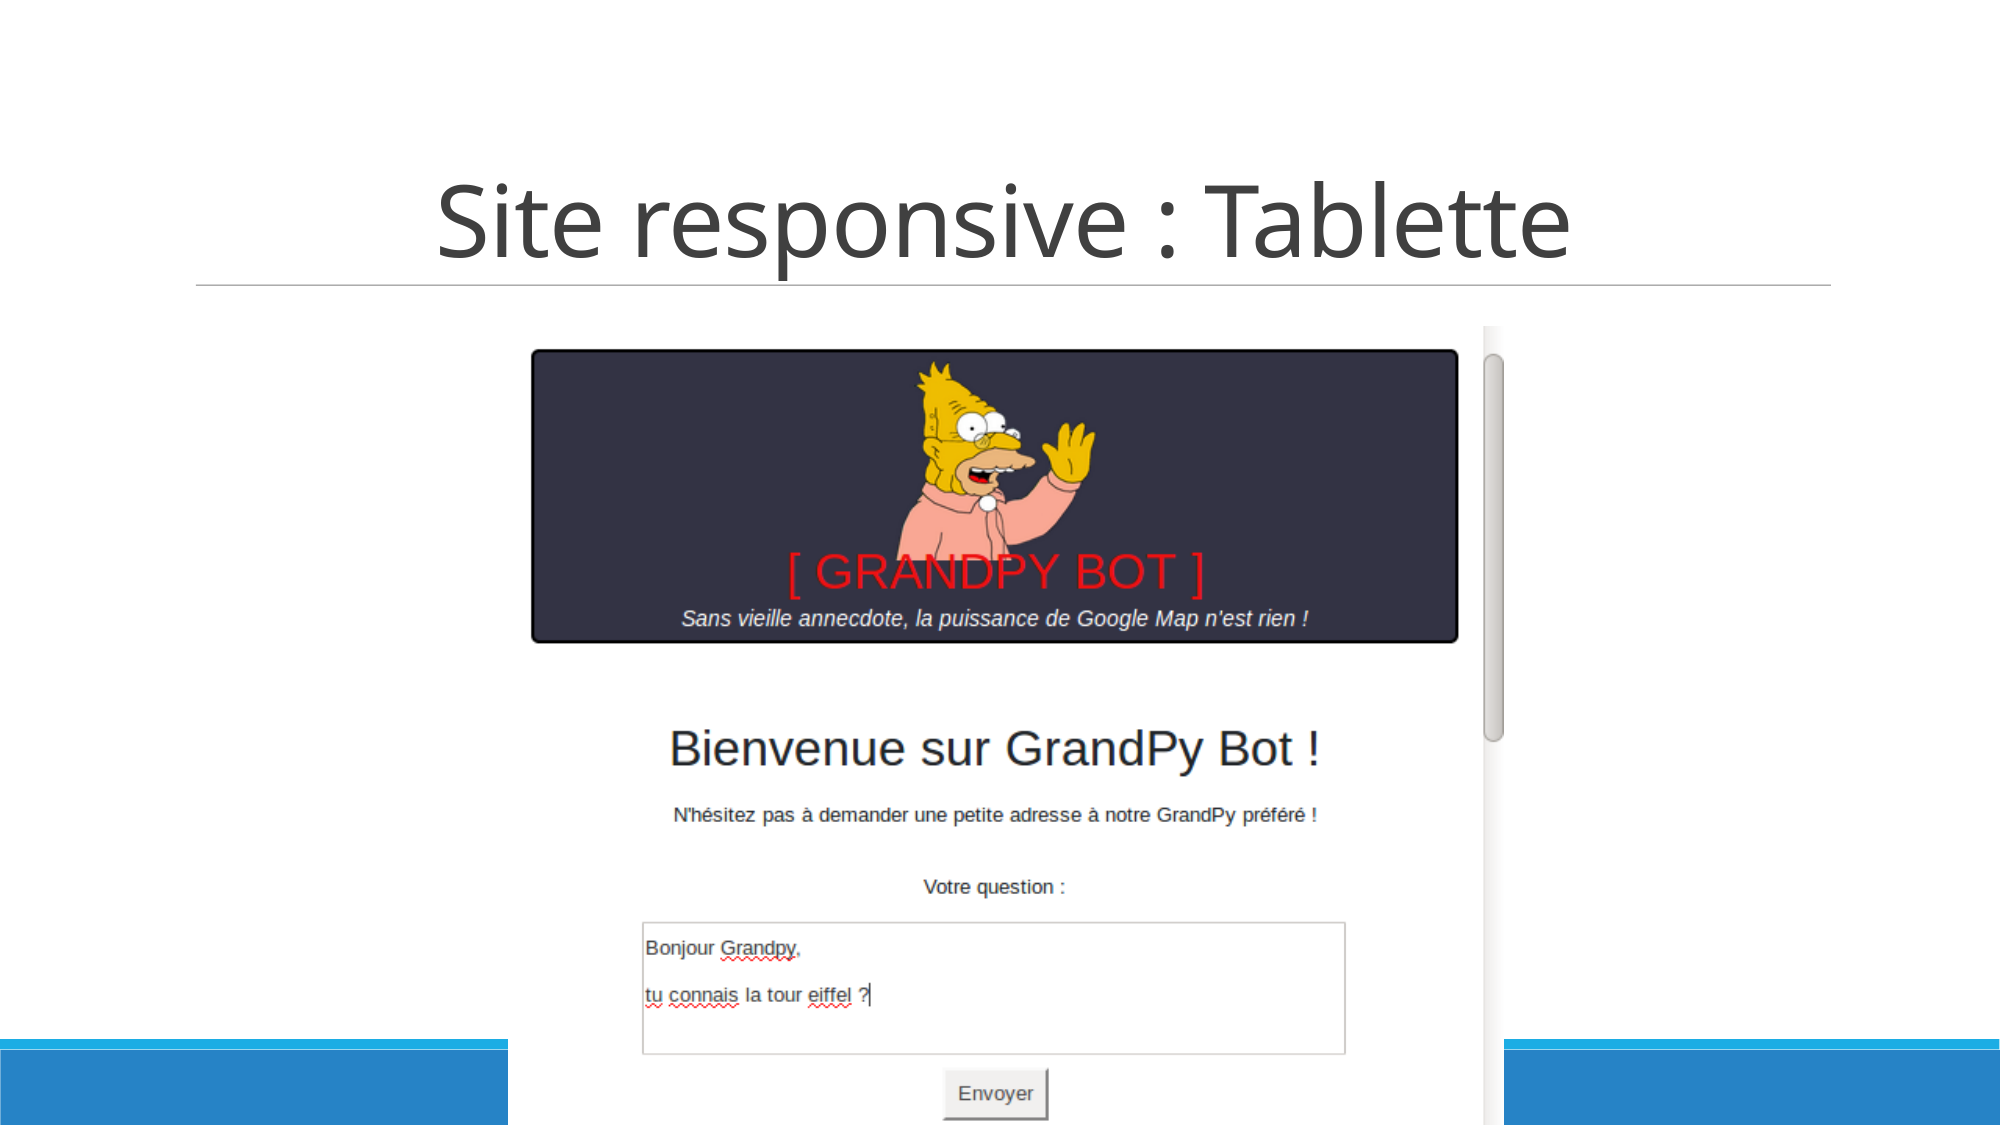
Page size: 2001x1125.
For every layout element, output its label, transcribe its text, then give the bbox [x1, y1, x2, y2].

text_box Site responsive : Tablette [180, 47, 1830, 285]
picture [508, 326, 1504, 1125]
